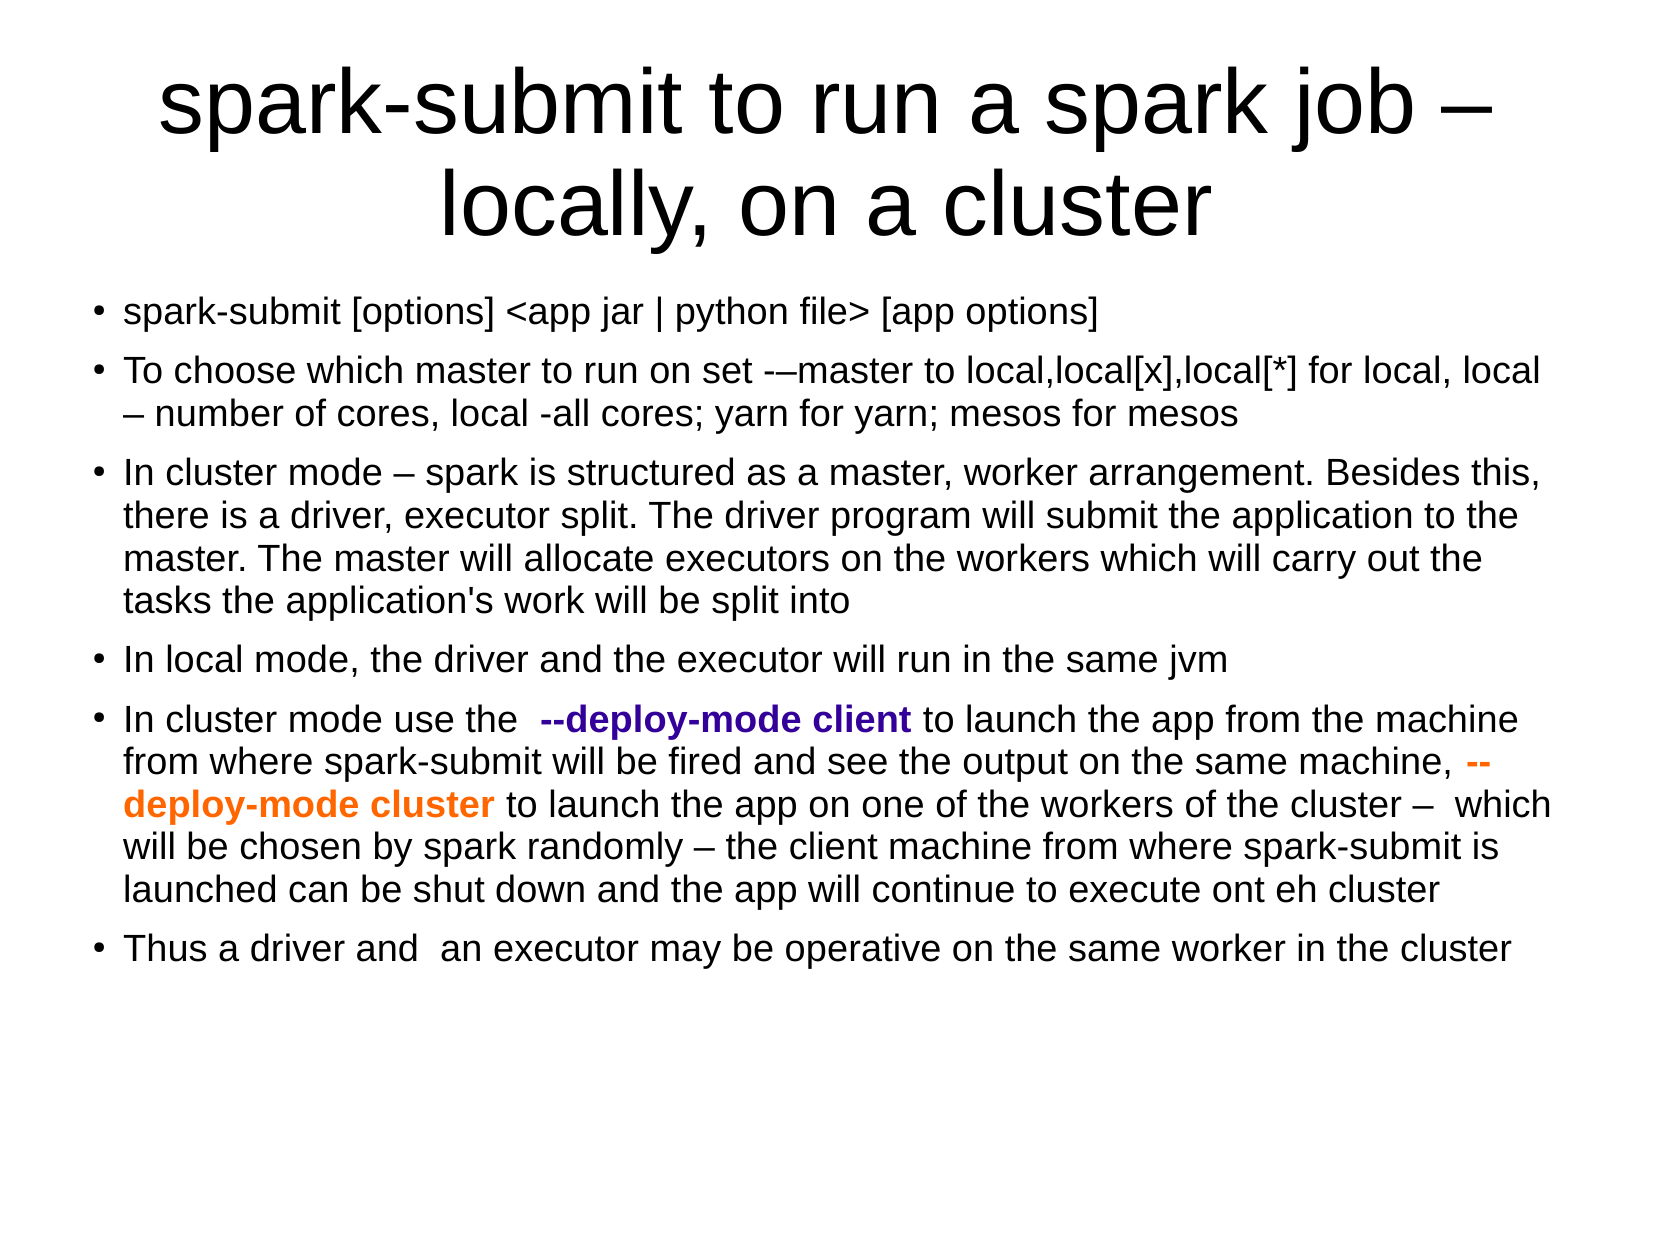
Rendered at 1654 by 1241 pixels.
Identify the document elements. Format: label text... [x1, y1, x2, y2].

list spark-submit [options] <app jar | python file> [app options] To choose which master to run on set -–master to local,local[x],local[*] for local, local – number of cores, local -all cores; yarn for yarn; mesos for mesos In cluster mode – spark is structured as a master, worker arrangement. Besides this, there is a driver, executor split. The driver program will submit the application to the master. The master will allocate executors on the workers which will carry out the tasks the application's work will be split into In local mode, the driver and the executor will run in the same jvm In cluster mode use the --deploy-mode client to launch the app from the machine from where spark-submit will be fired and see the output on the same machine, --deploy-mode cluster to launch the app on one of the workers of the cluster – which will be chosen by spark randomly – the client machine from where spark-submit is launched can be shut down and the app will continue to execute ont eh cluster Thus a driver and an executor may be operative on the same worker in the cluster [82, 290, 1571, 1010]
title spark-submit to run a spark job – locally, on a cluster [82, 49, 1571, 257]
